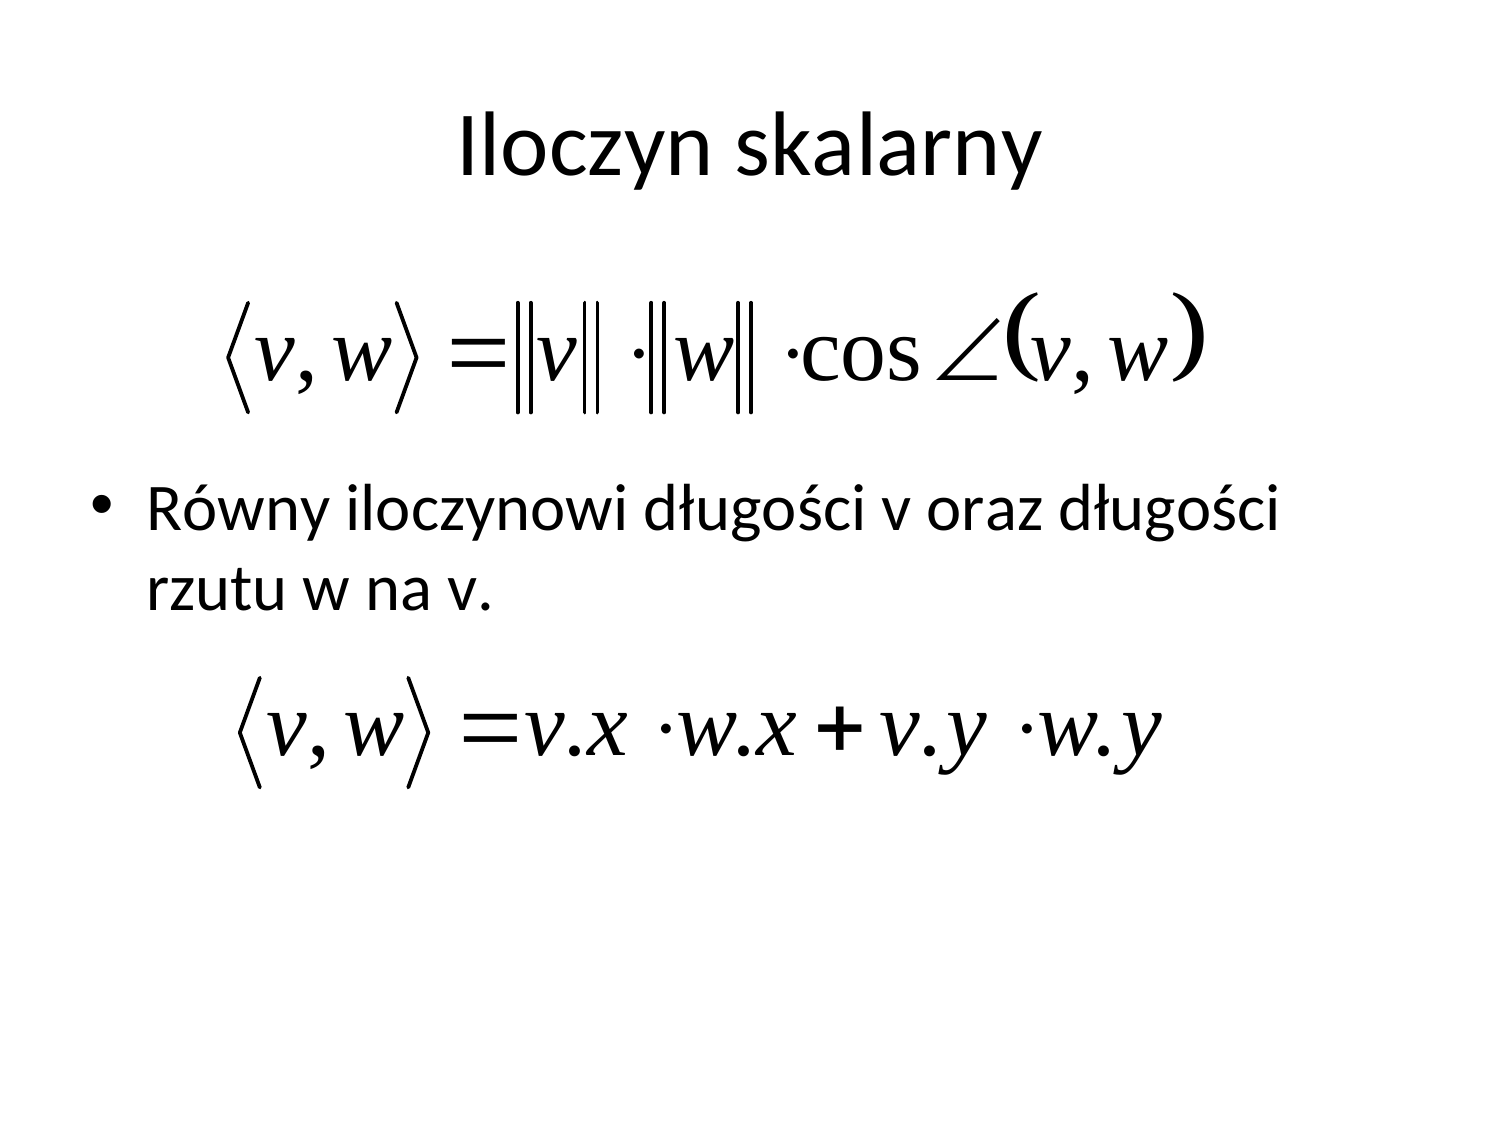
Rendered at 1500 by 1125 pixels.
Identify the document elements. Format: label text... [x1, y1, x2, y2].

list Równy iloczynowi długości v oraz długości rzutu w na v. [75, 262, 1426, 1005]
title Iloczyn skalarny [75, 45, 1426, 233]
chart [210, 281, 1211, 434]
chart [222, 656, 1177, 809]
